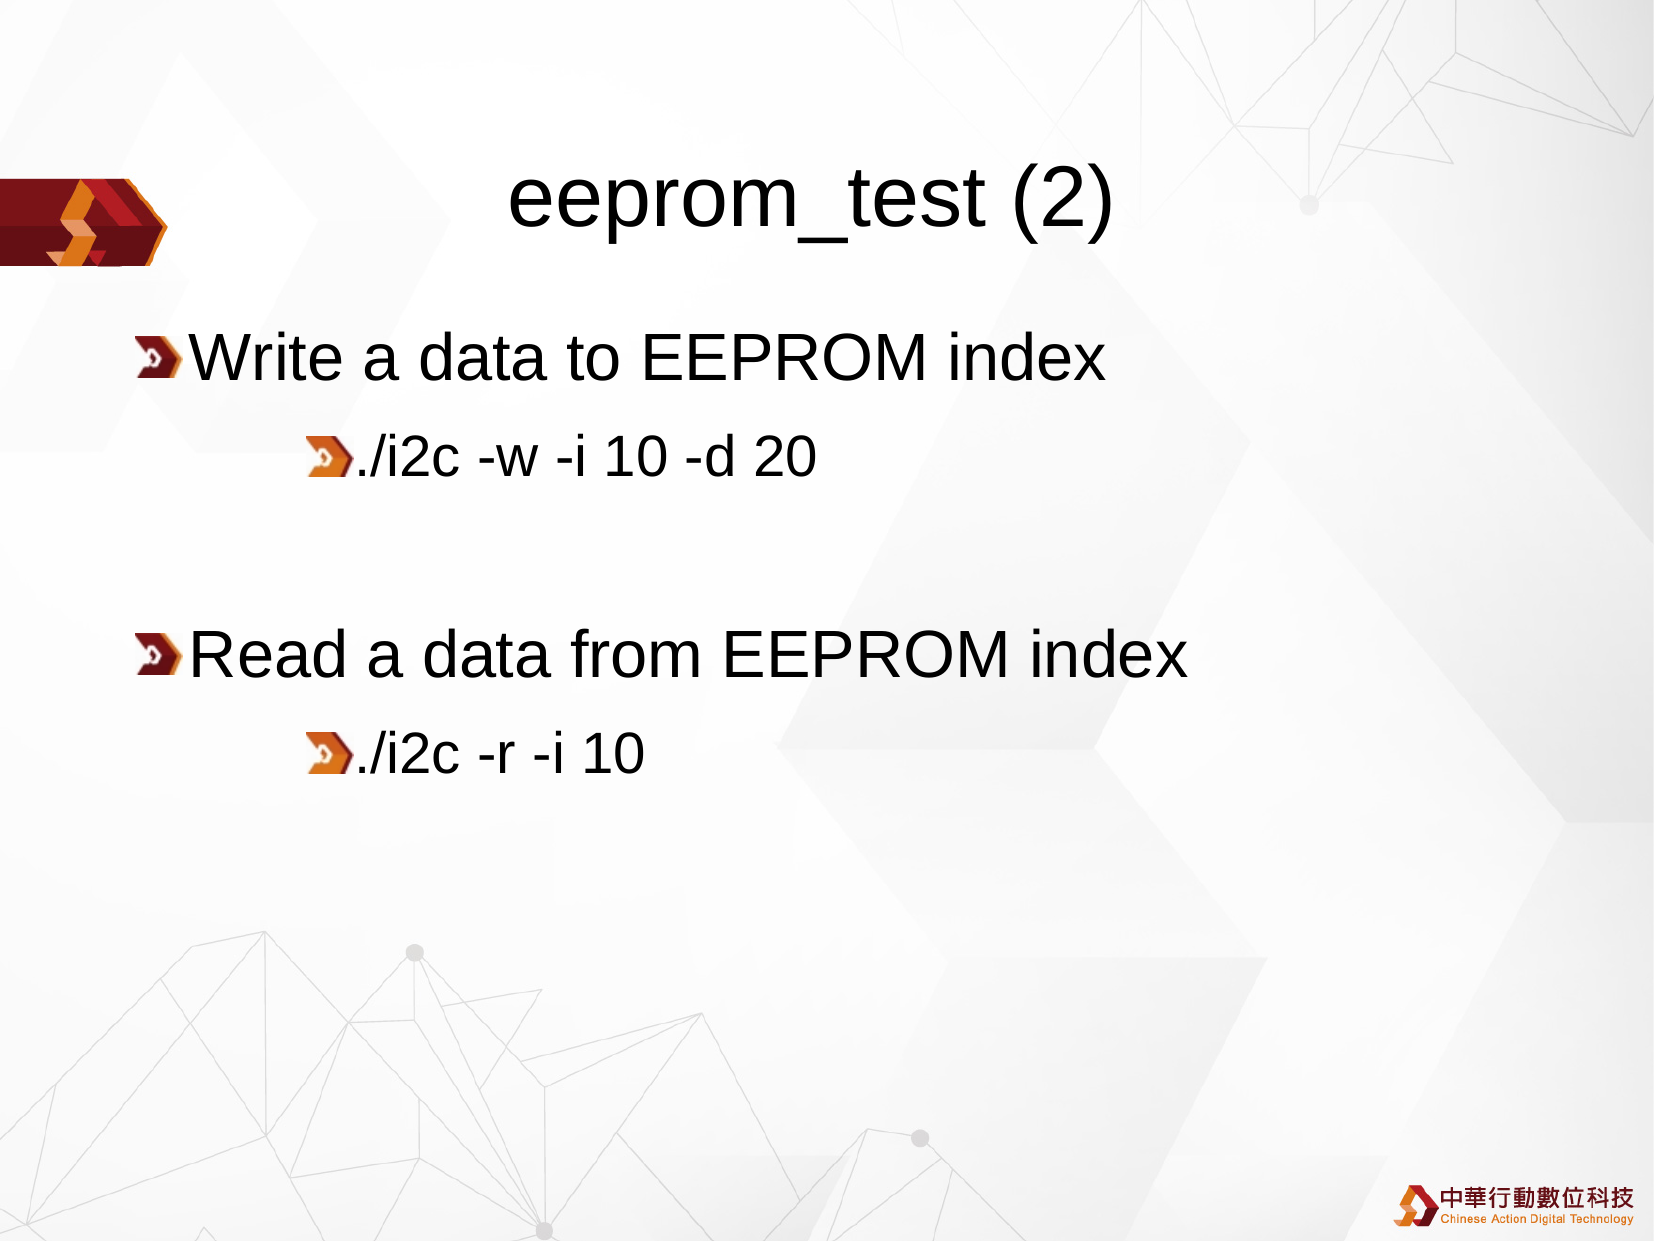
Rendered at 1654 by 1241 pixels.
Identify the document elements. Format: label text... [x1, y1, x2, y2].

title eeprom_test (2) [118, 112, 1506, 281]
list Write a data to EEPROM index ./i2c -w -i 10 -d 20 Read a data from EEPROM index ./i2c -r -i 10 [118, 319, 1571, 1039]
picture [0, 0, 1654, 1241]
